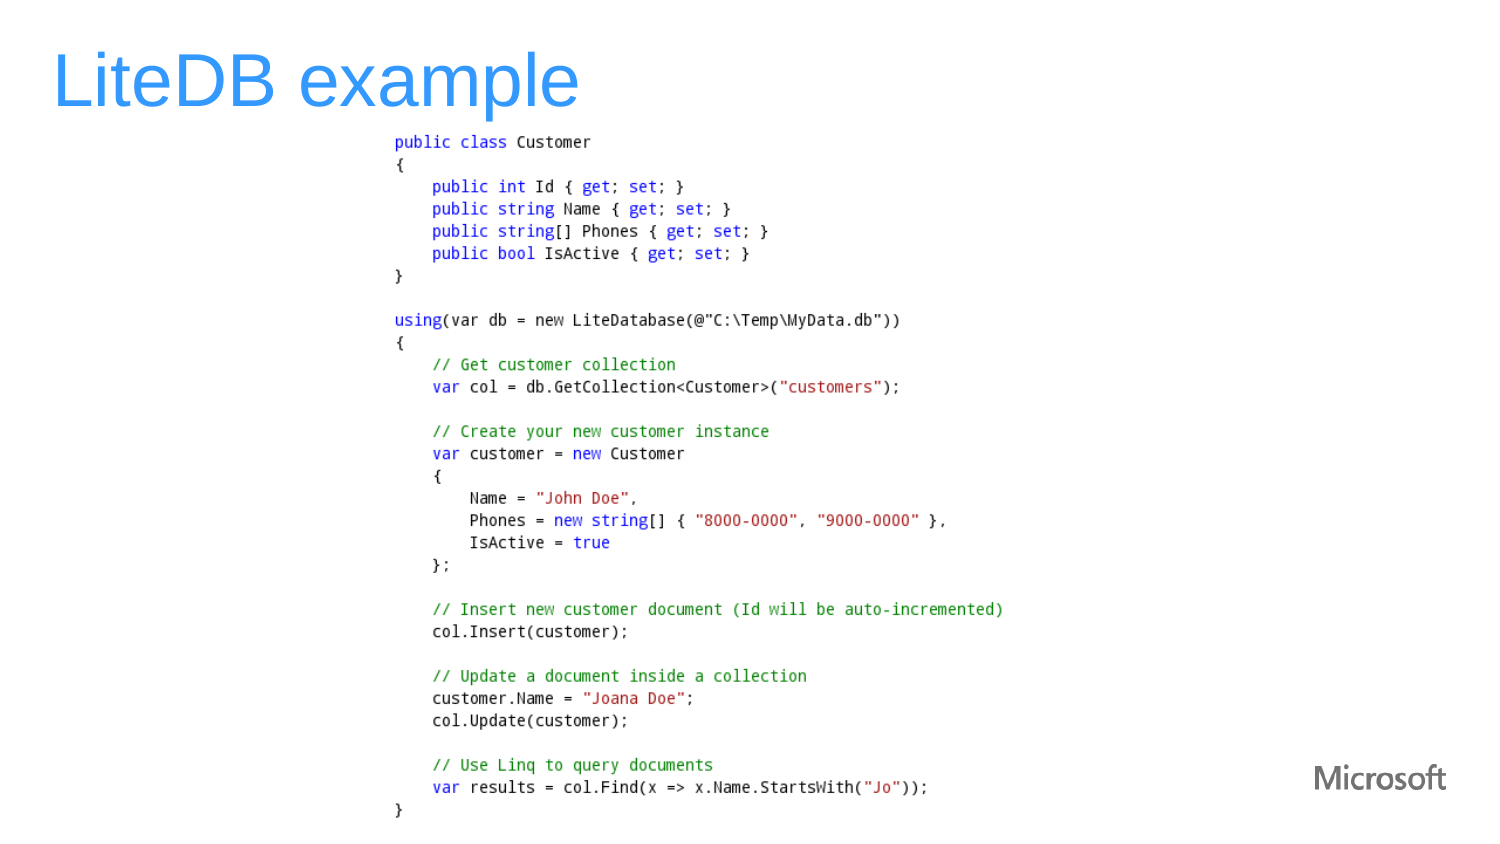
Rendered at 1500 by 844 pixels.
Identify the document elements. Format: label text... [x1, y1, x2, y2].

picture [389, 128, 1012, 827]
picture [1315, 764, 1500, 844]
text_box LiteDB example [37, 23, 1439, 674]
